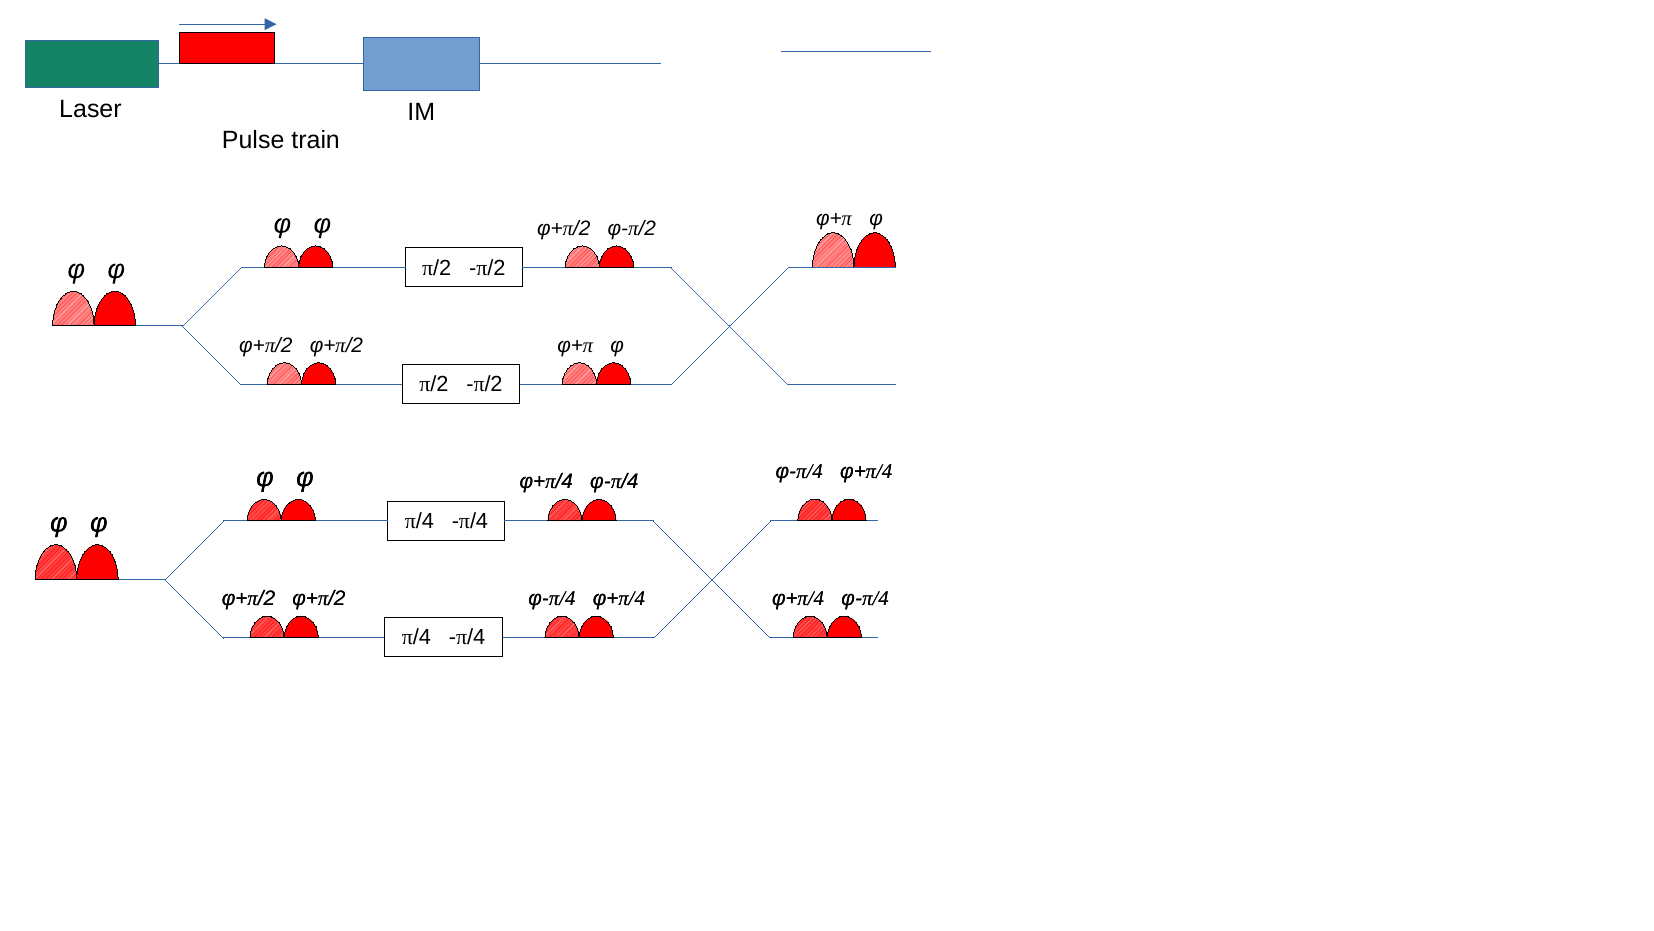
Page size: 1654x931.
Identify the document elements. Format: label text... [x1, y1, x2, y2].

text_box [793, 616, 862, 638]
text_box π/4 -π/4 [387, 501, 505, 541]
text_box [314, 218, 331, 239]
text_box [363, 37, 480, 90]
text_box [812, 240, 896, 267]
text_box φ+π/4 φ-π/4 [504, 462, 668, 504]
text_box [297, 471, 313, 492]
text_box [35, 544, 119, 580]
text_box [562, 362, 631, 385]
text_box φ+π φ [519, 325, 683, 367]
text_box [25, 40, 159, 88]
text_box [257, 471, 273, 492]
text_box IM [363, 90, 480, 133]
text_box φ-π/4 φ+π/4 [760, 452, 924, 494]
text_box [90, 516, 107, 538]
text_box φ+π/2 φ+π/2 [224, 325, 388, 367]
text_box [52, 291, 136, 326]
text_box [547, 499, 617, 521]
text_box π/4 -π/4 [384, 617, 503, 657]
text_box [264, 245, 333, 268]
text_box [544, 616, 614, 638]
text_box φ-π/4 φ+π/4 [502, 579, 666, 621]
text_box Pulse train [207, 117, 406, 189]
text_box φ+π/2 φ-π/2 [522, 209, 686, 251]
text_box [267, 362, 336, 385]
text_box [565, 245, 634, 268]
text_box π/2 -π/2 [405, 247, 523, 287]
text_box [179, 32, 275, 64]
text_box [247, 499, 316, 521]
text_box [274, 218, 291, 239]
text_box φ+π/2 φ+π/2 [207, 579, 371, 621]
text_box [797, 499, 867, 521]
text_box [249, 616, 319, 638]
text_box Laser [44, 87, 139, 131]
text_box φ+π/4 φ-π/4 [757, 579, 921, 621]
text_box [68, 263, 85, 284]
text_box φ+π φ [778, 198, 942, 240]
text_box π/2 -π/2 [402, 364, 520, 404]
text_box [108, 263, 125, 284]
text_box [50, 516, 67, 538]
